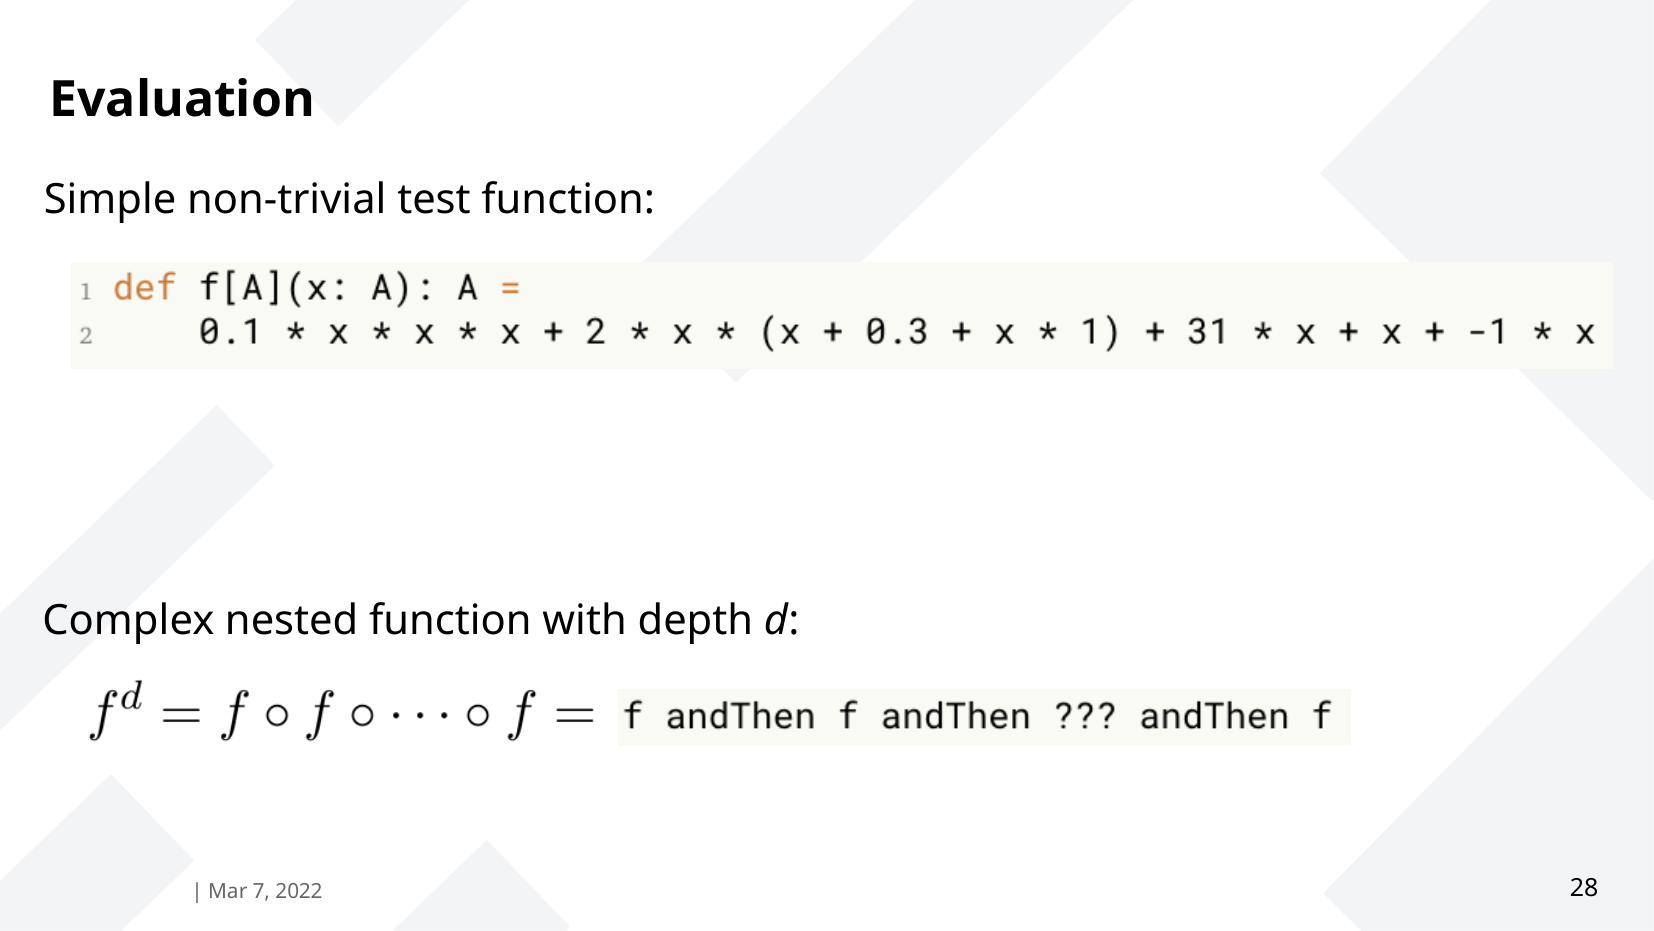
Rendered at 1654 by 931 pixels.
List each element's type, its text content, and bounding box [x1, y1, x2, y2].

text_box Complex nested function with depth d: [27, 582, 1351, 826]
title Evaluation [49, 37, 1538, 158]
text_box Simple non-trivial test function: [29, 161, 1240, 405]
picture [1240, 262, 1613, 369]
